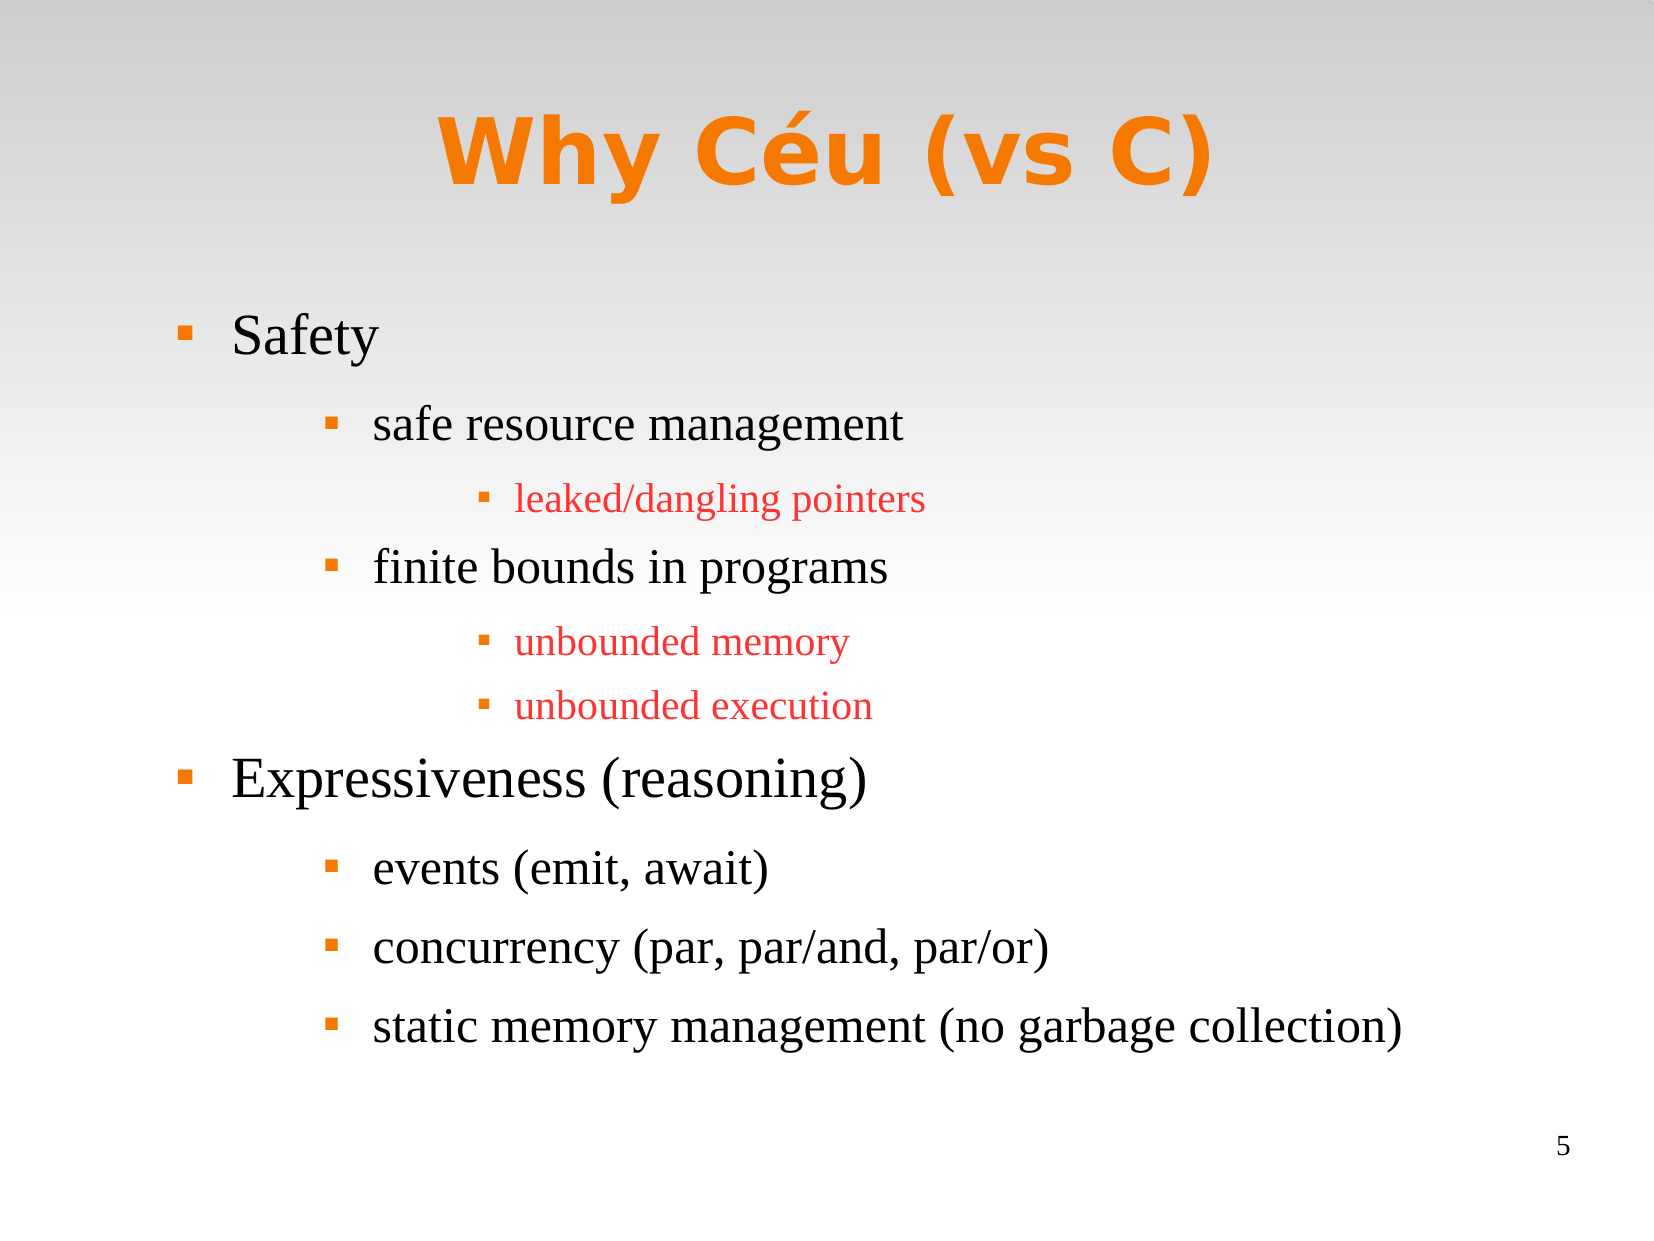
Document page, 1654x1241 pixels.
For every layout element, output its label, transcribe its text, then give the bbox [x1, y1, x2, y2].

list Safety safe resource management leaked/dangling pointers finite bounds in programs unbounded memory unbounded execution Expressiveness (reasoning) events (emit, await) concurrency (par, par/and, par/or) static memory management (no garbage collection) [89, 302, 1463, 1121]
title Why Céu (vs C) [82, 49, 1571, 257]
